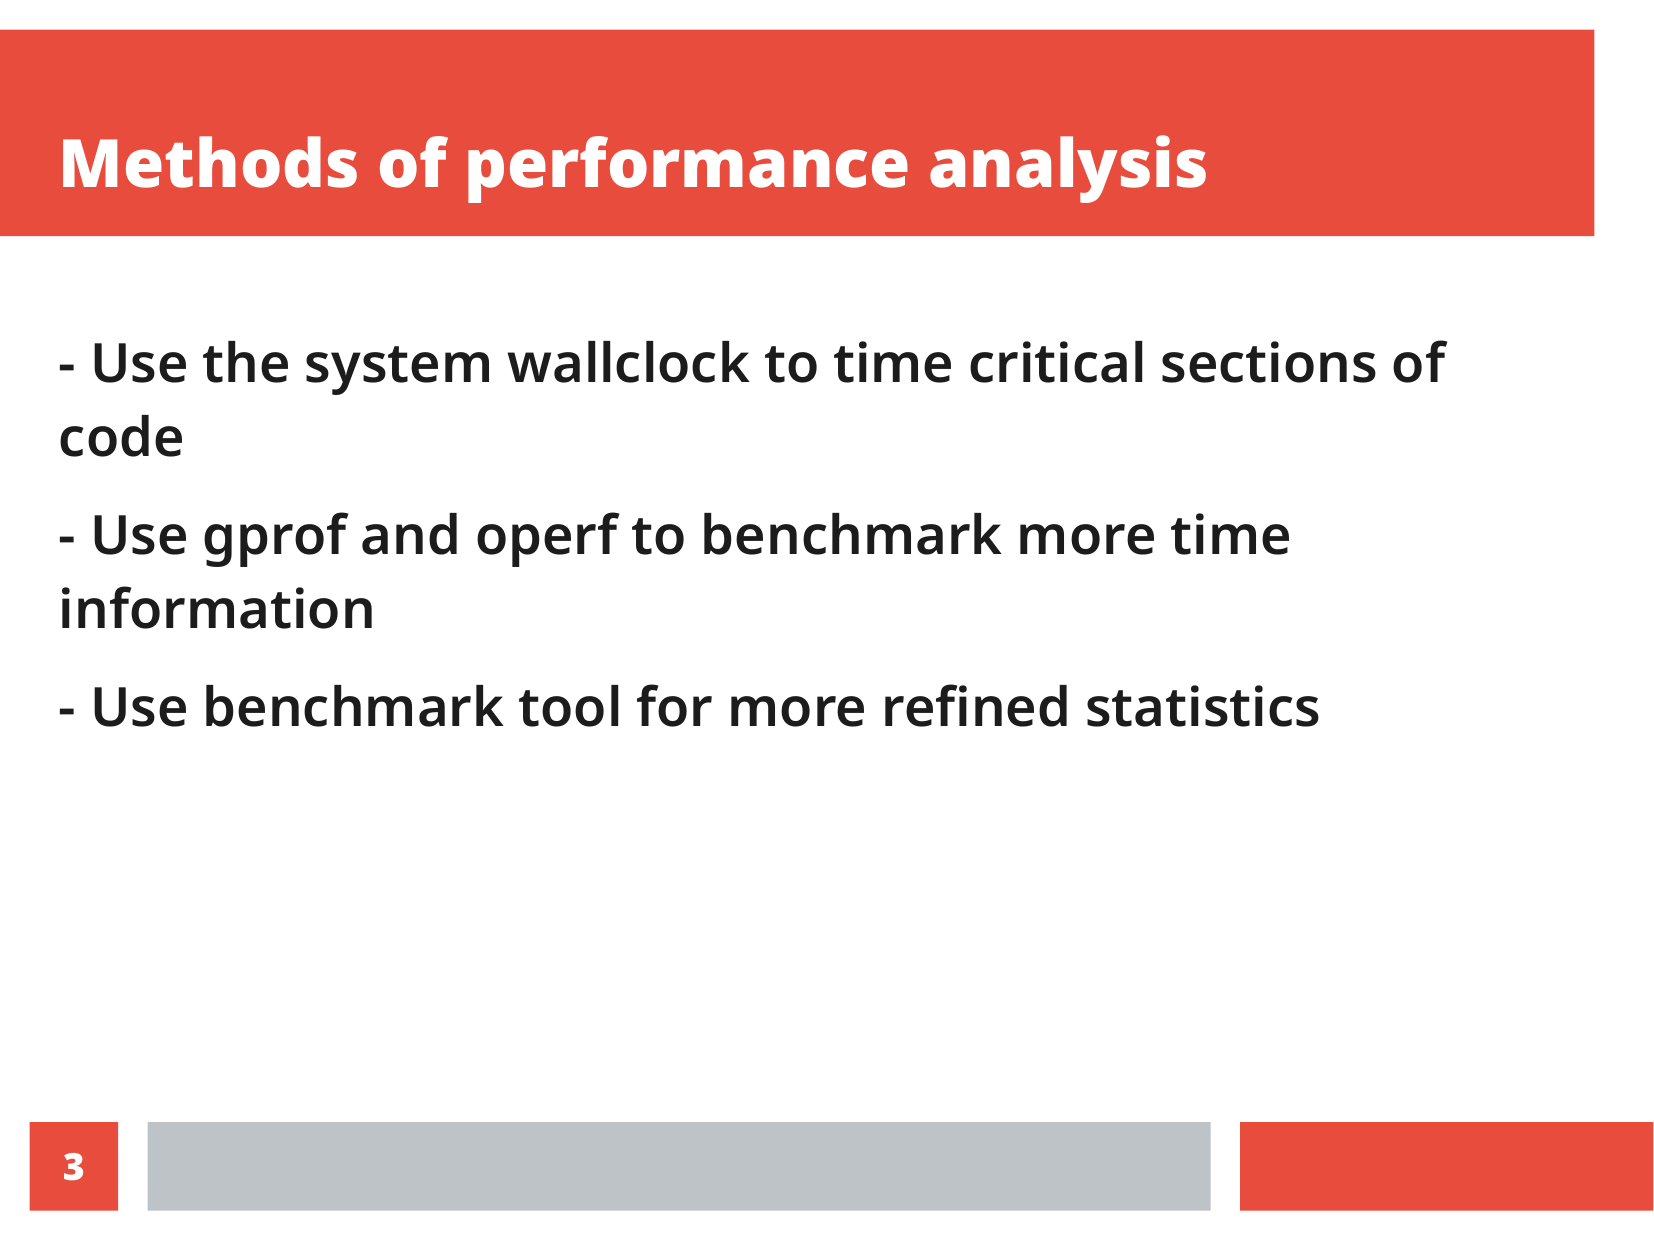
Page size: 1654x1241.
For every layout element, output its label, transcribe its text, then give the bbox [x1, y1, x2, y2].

list - Use the system wallclock to time critical sections of code - Use gprof and operf to benchmark more time information - Use benchmark tool for more refined statistics [59, 324, 1565, 1093]
title Methods of performance analysis [59, 59, 1595, 207]
